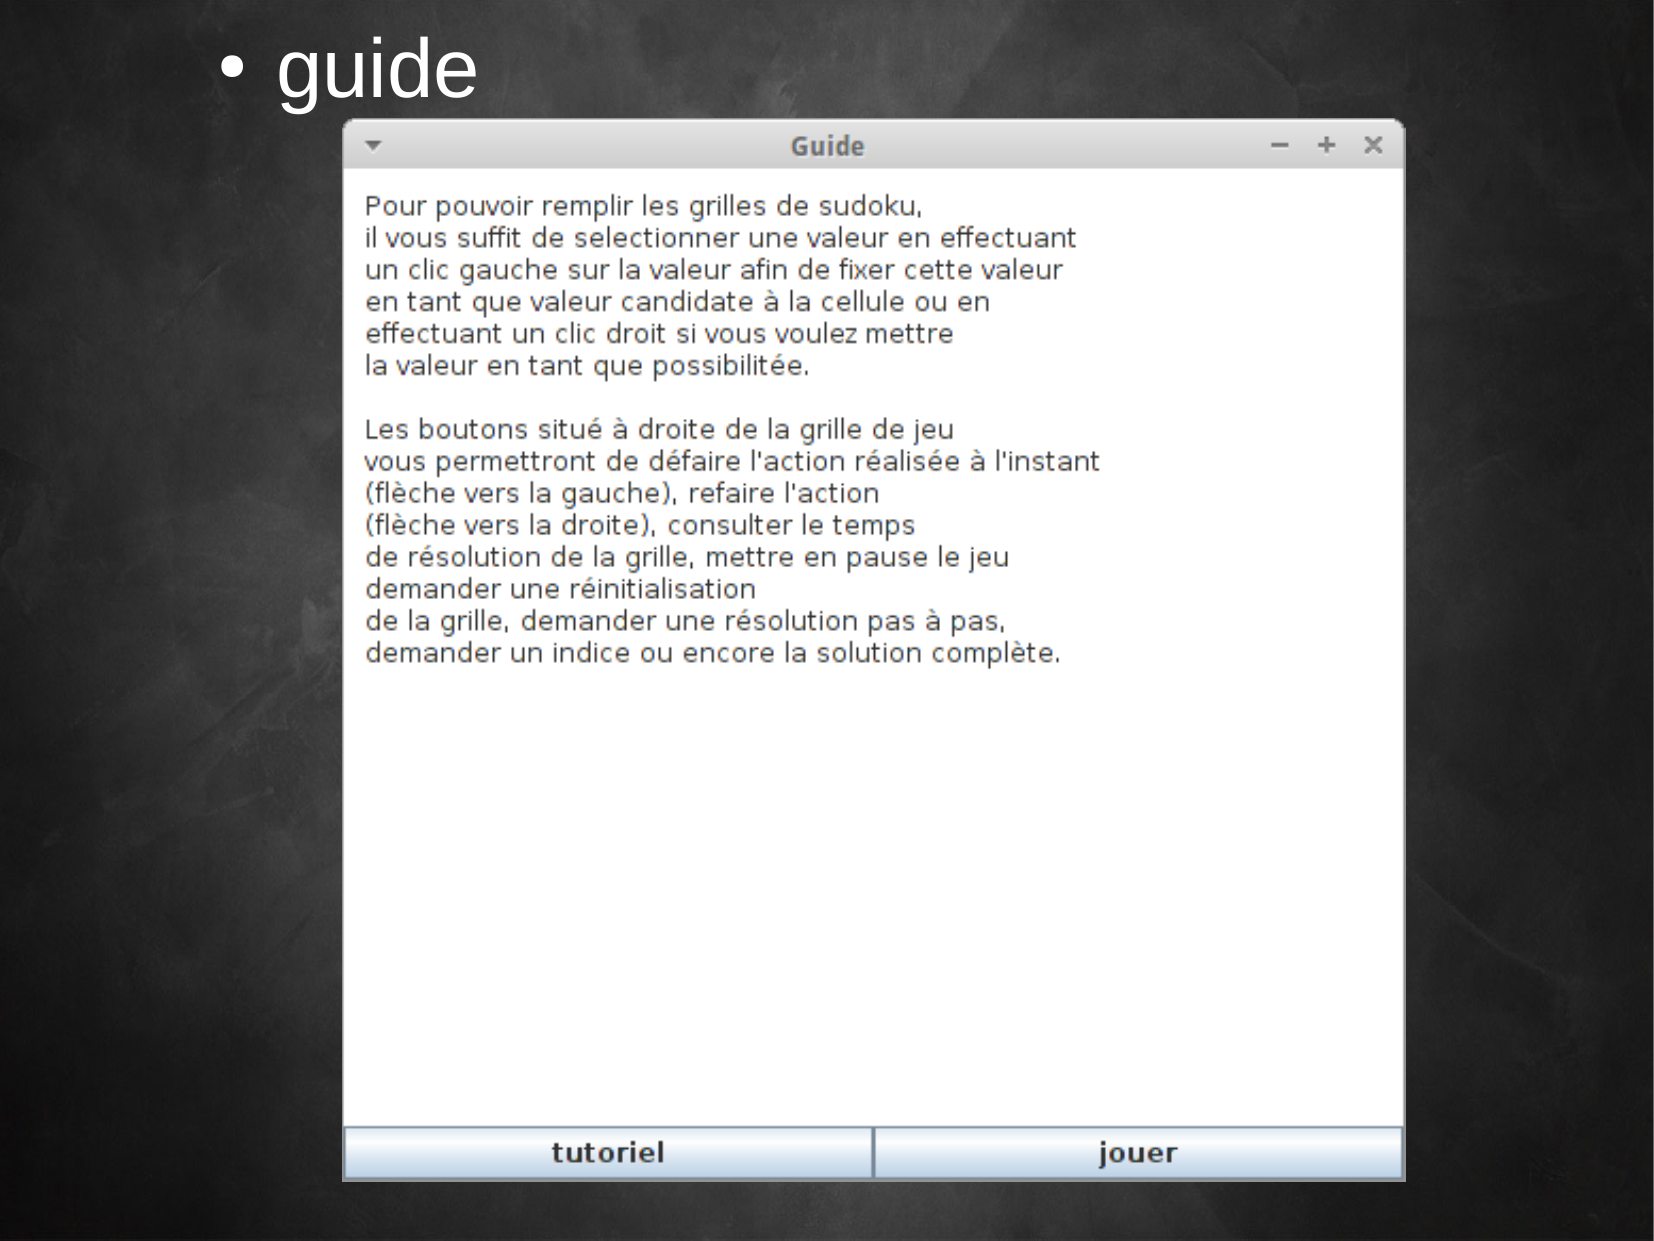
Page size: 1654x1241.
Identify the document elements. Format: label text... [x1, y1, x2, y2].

title guide [35, 0, 662, 139]
picture [0, 0, 1654, 1241]
